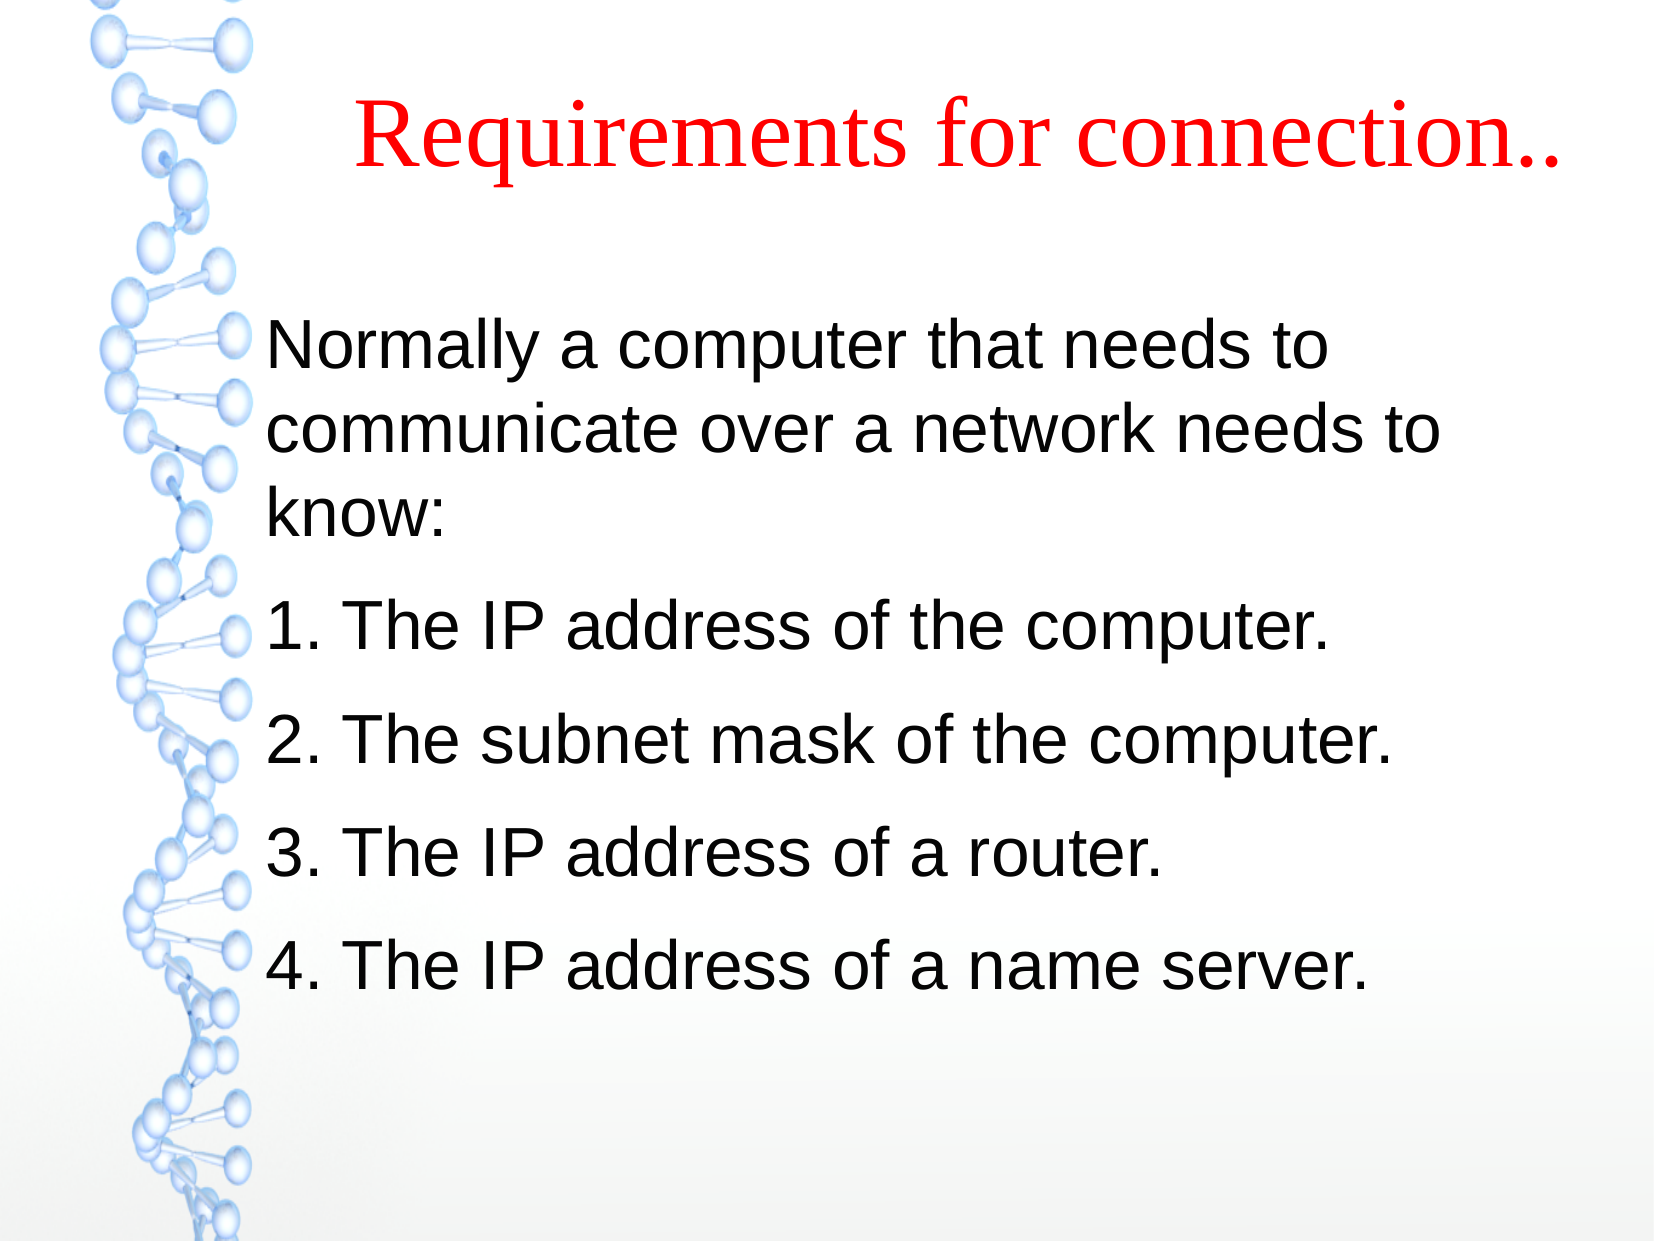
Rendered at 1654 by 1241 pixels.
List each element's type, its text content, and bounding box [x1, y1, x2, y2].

picture [0, 0, 1654, 1241]
title Requirements for connection.. [295, 23, 1625, 229]
list Normally a computer that needs to communicate over a network needs to know: 1. The IP address of the computer. 2. The subnet mask of the computer. 3. The IP address of a router. 4. The IP address of a name server. [265, 299, 1595, 1019]
